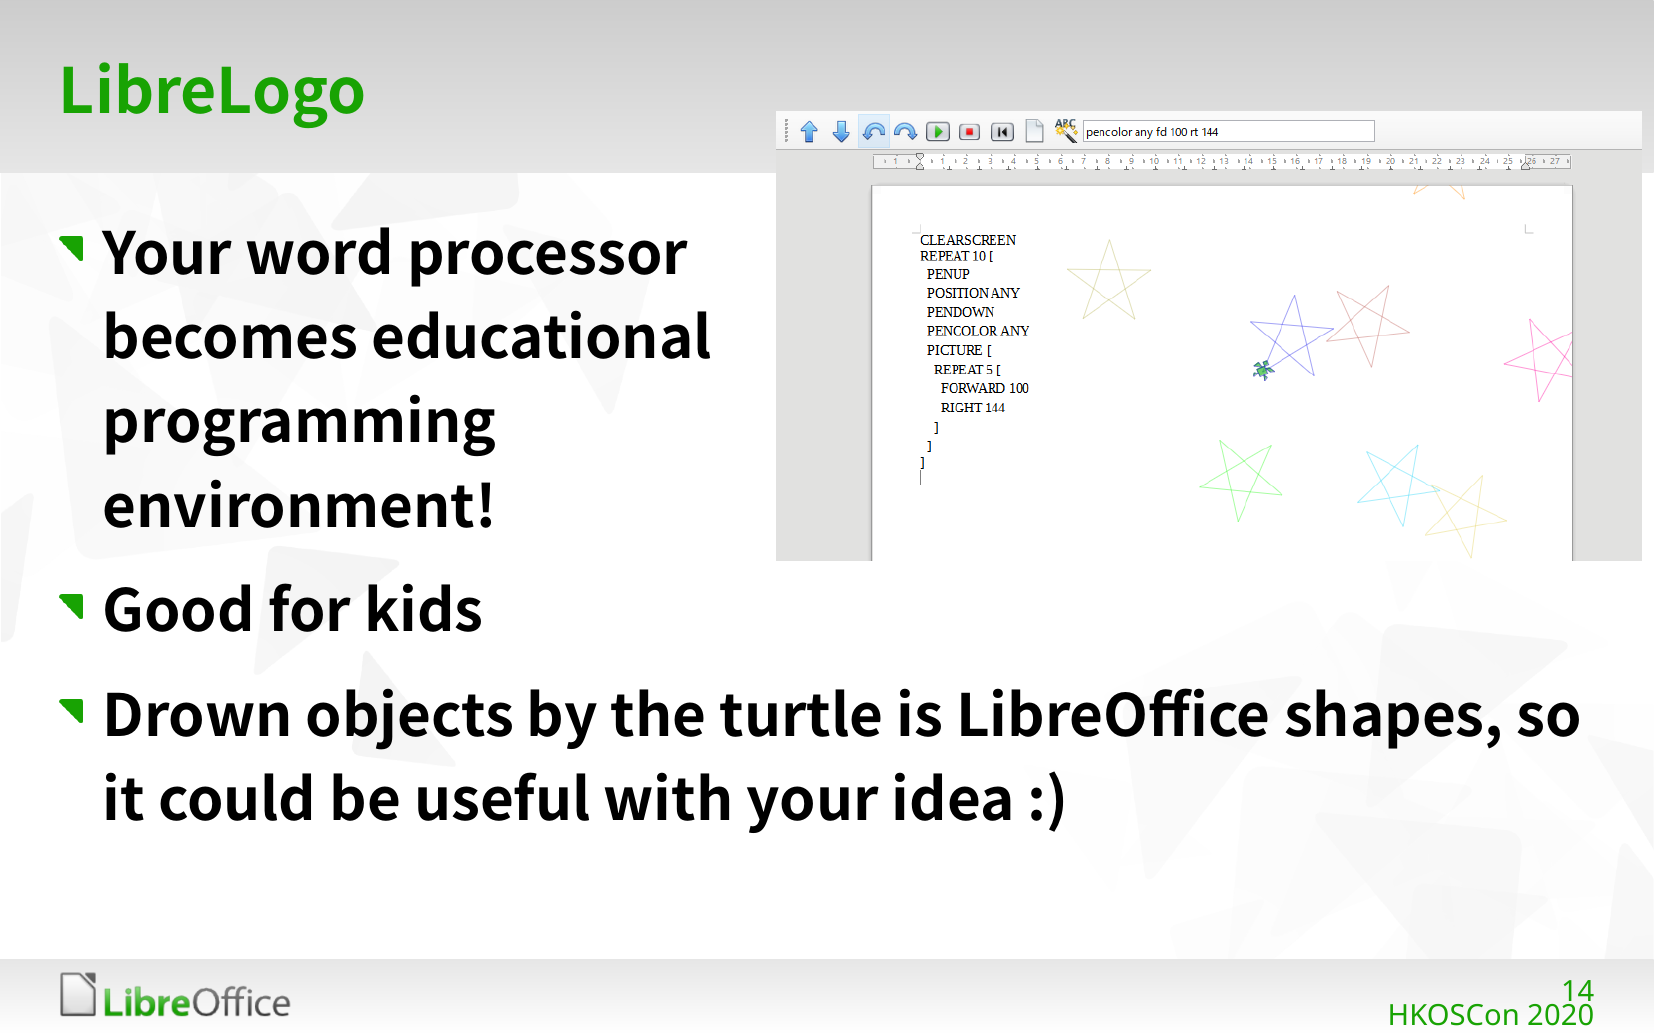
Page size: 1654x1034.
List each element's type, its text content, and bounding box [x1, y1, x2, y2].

picture [1, 172, 651, 767]
picture [43, 955, 308, 1034]
list Your word processor becomes educational programming environment! Good for kids Drown objects by the turtle is LibreOffice shapes, so it could be useful with your idea :) [59, 206, 1595, 838]
title LibreLogo [59, 24, 1595, 148]
picture [776, 111, 1654, 960]
